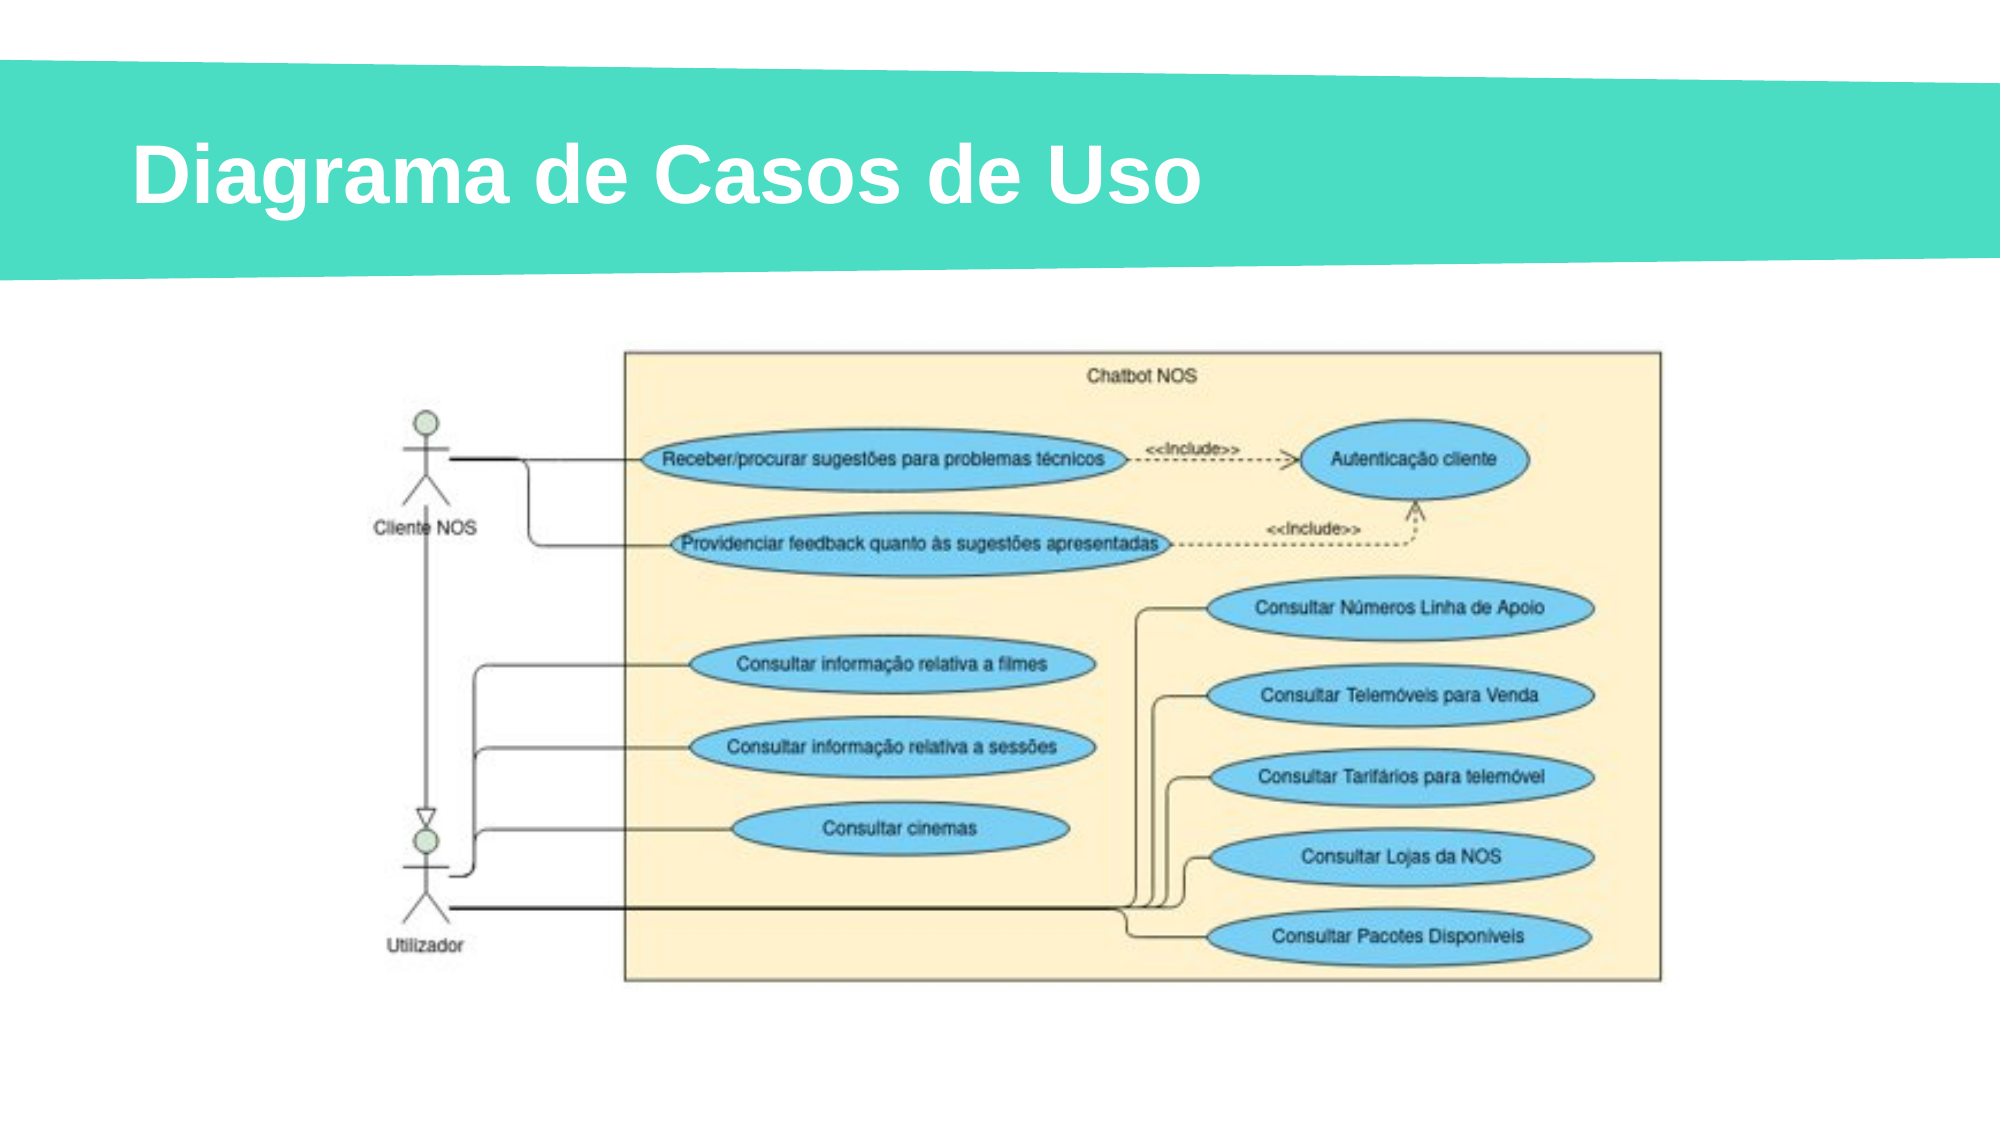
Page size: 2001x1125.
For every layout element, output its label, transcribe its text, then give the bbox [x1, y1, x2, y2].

picture [367, 341, 1667, 992]
text_box Diagrama de Casos de Uso [0, 59, 2000, 281]
